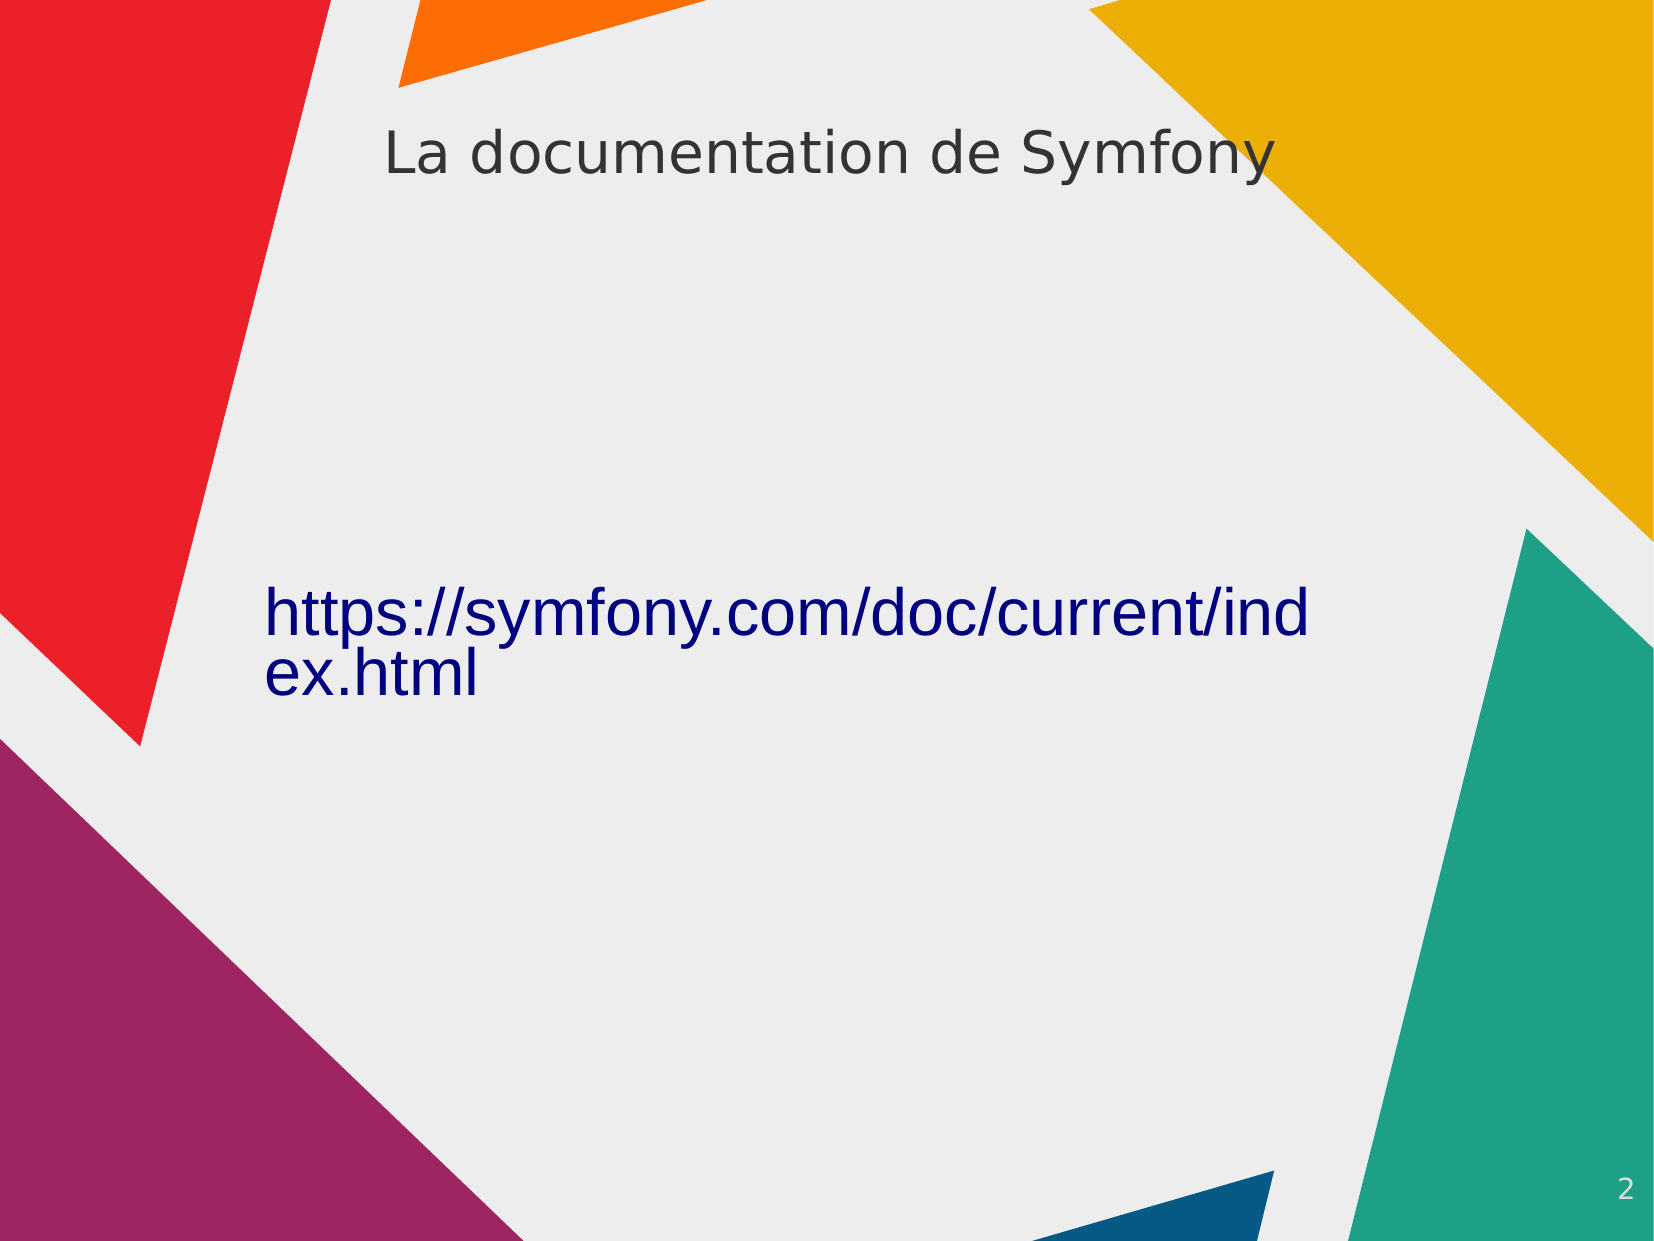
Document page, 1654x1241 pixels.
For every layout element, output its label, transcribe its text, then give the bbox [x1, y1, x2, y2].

subtitle https://symfony.com/doc/current/index.html [264, 212, 1347, 1012]
title La documentation de Symfony [289, 49, 1372, 257]
